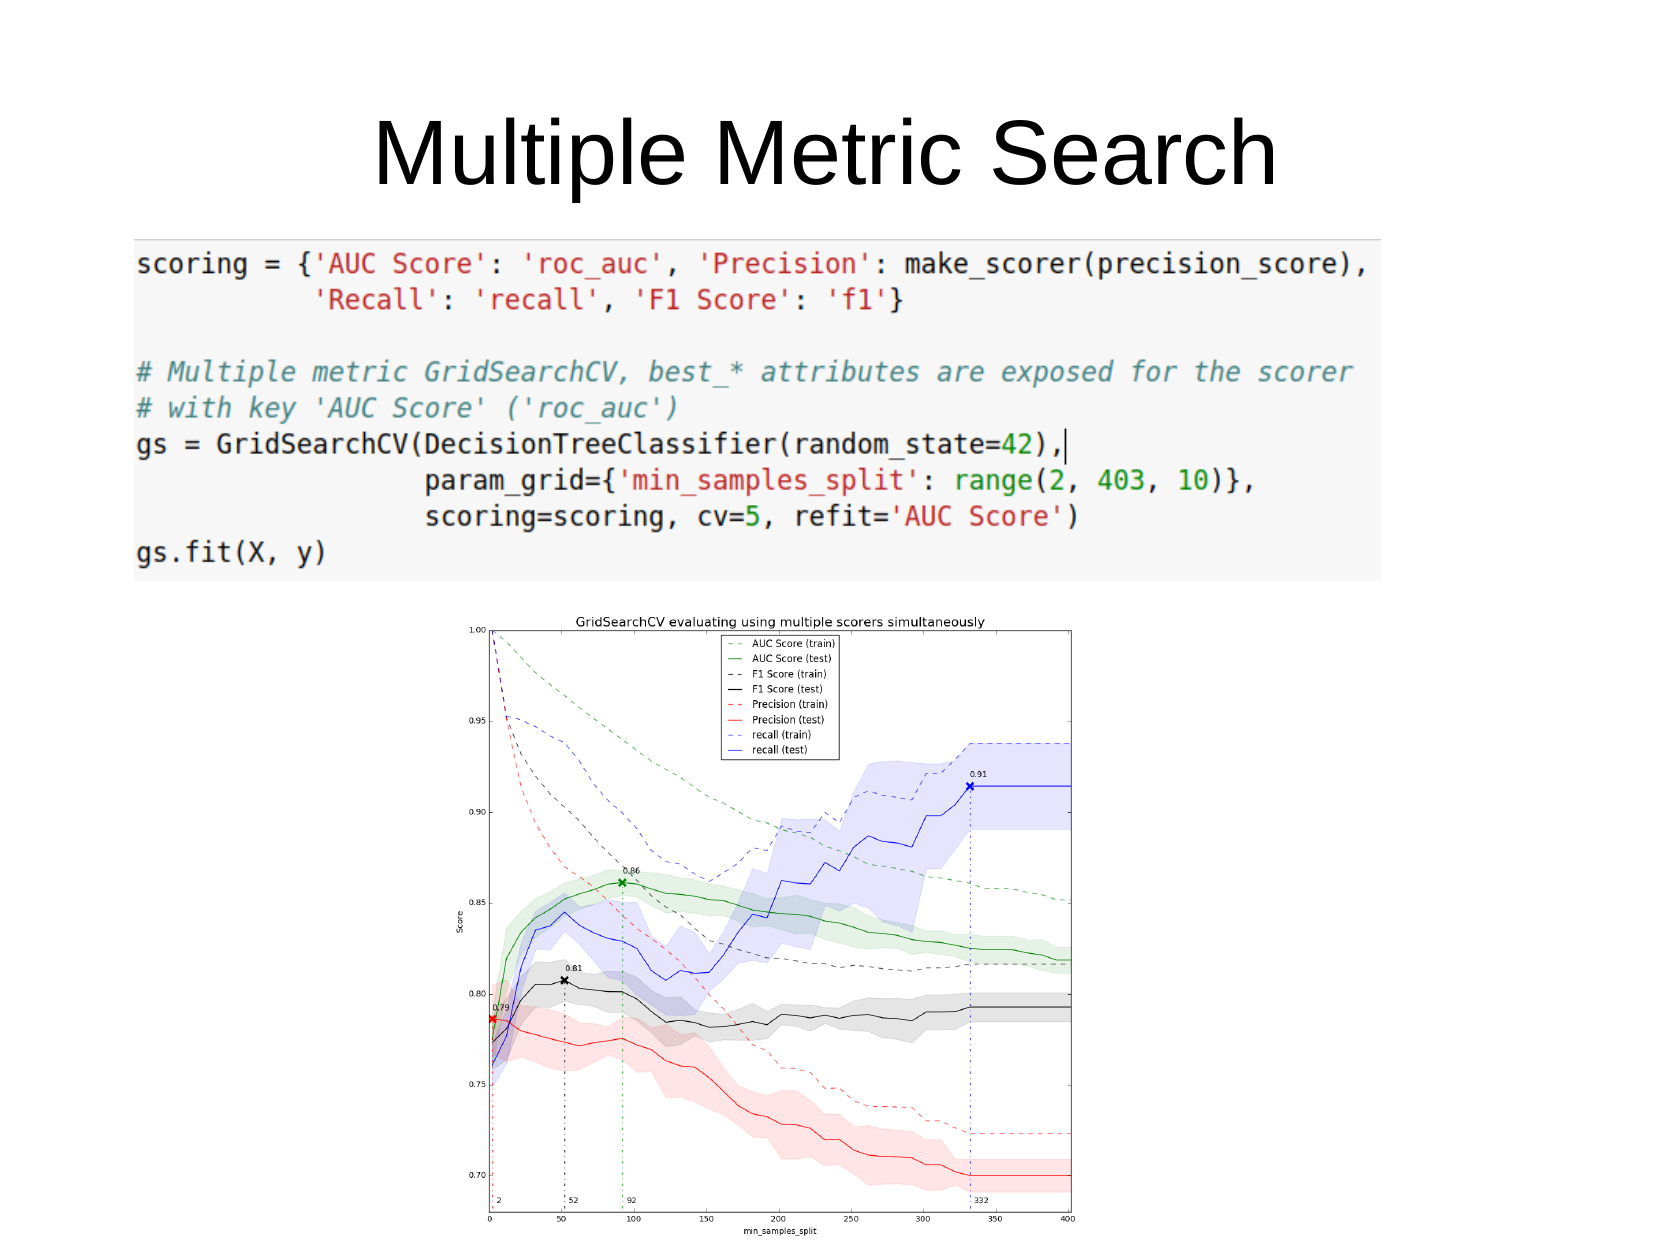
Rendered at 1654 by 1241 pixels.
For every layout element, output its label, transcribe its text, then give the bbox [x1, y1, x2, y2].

picture [134, 239, 1381, 581]
title Multiple Metric Search [82, 49, 1571, 257]
picture [450, 611, 1081, 1241]
